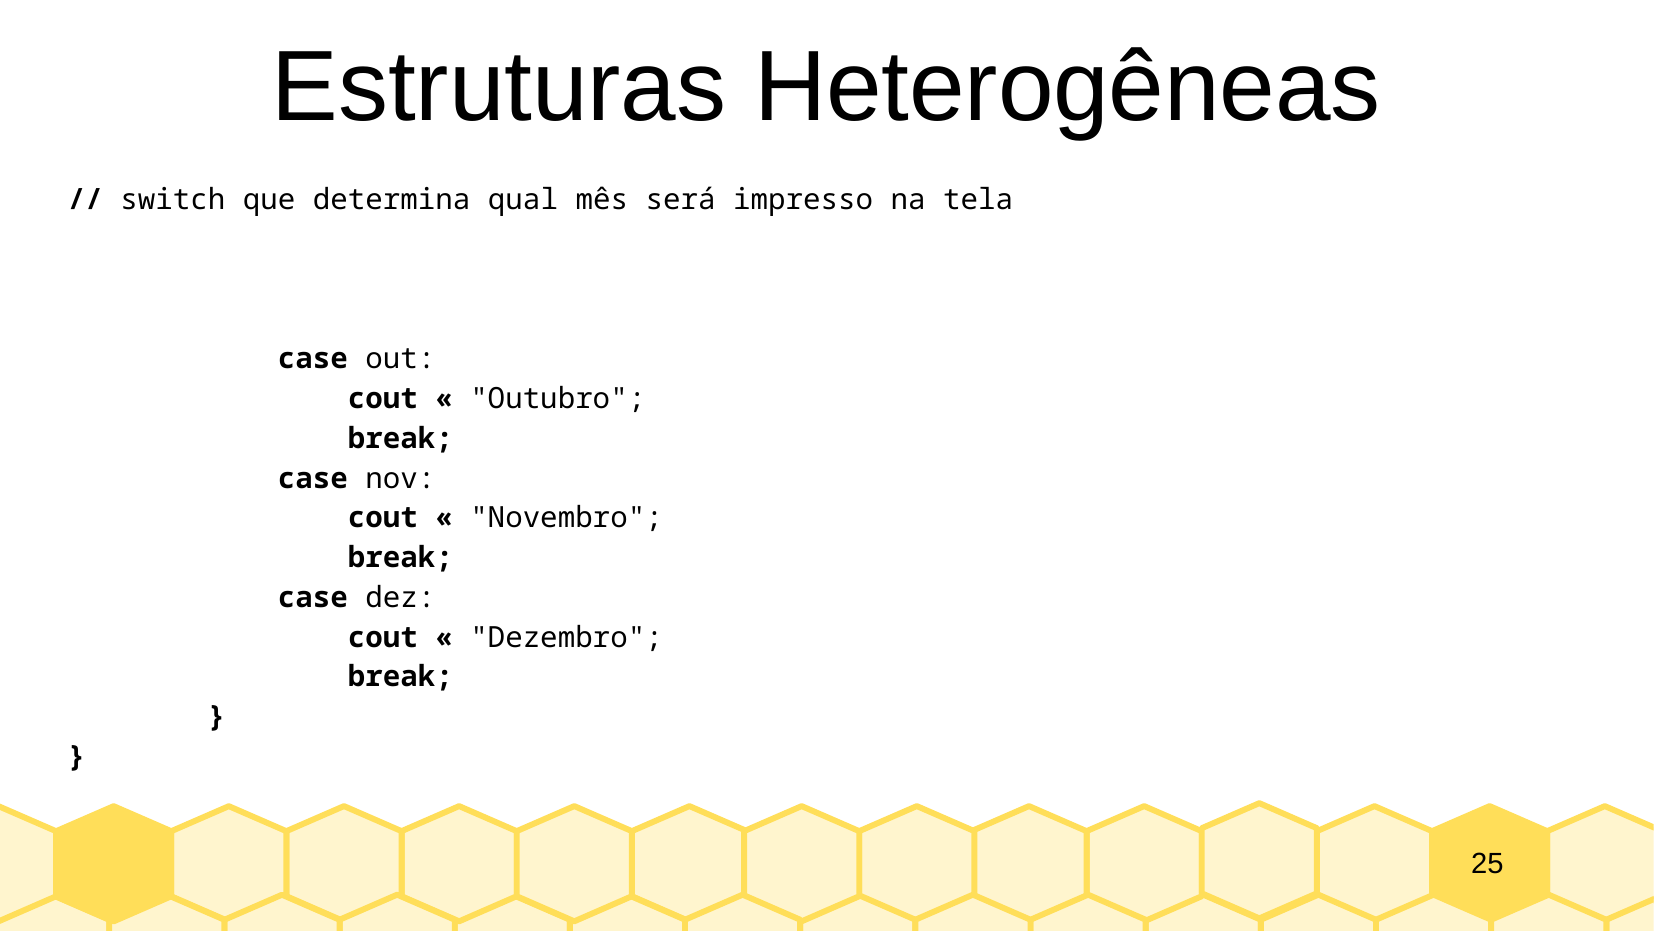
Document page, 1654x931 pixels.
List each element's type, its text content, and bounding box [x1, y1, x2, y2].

text_box // switch que determina qual mês será impresso na tela case out: cout « "Outubro"; break; case nov: cout « "Novembro"; break; case dez: cout « "Dezembro"; break; } } [17, 171, 1642, 774]
title Estruturas Heterogêneas [29, 11, 1625, 160]
